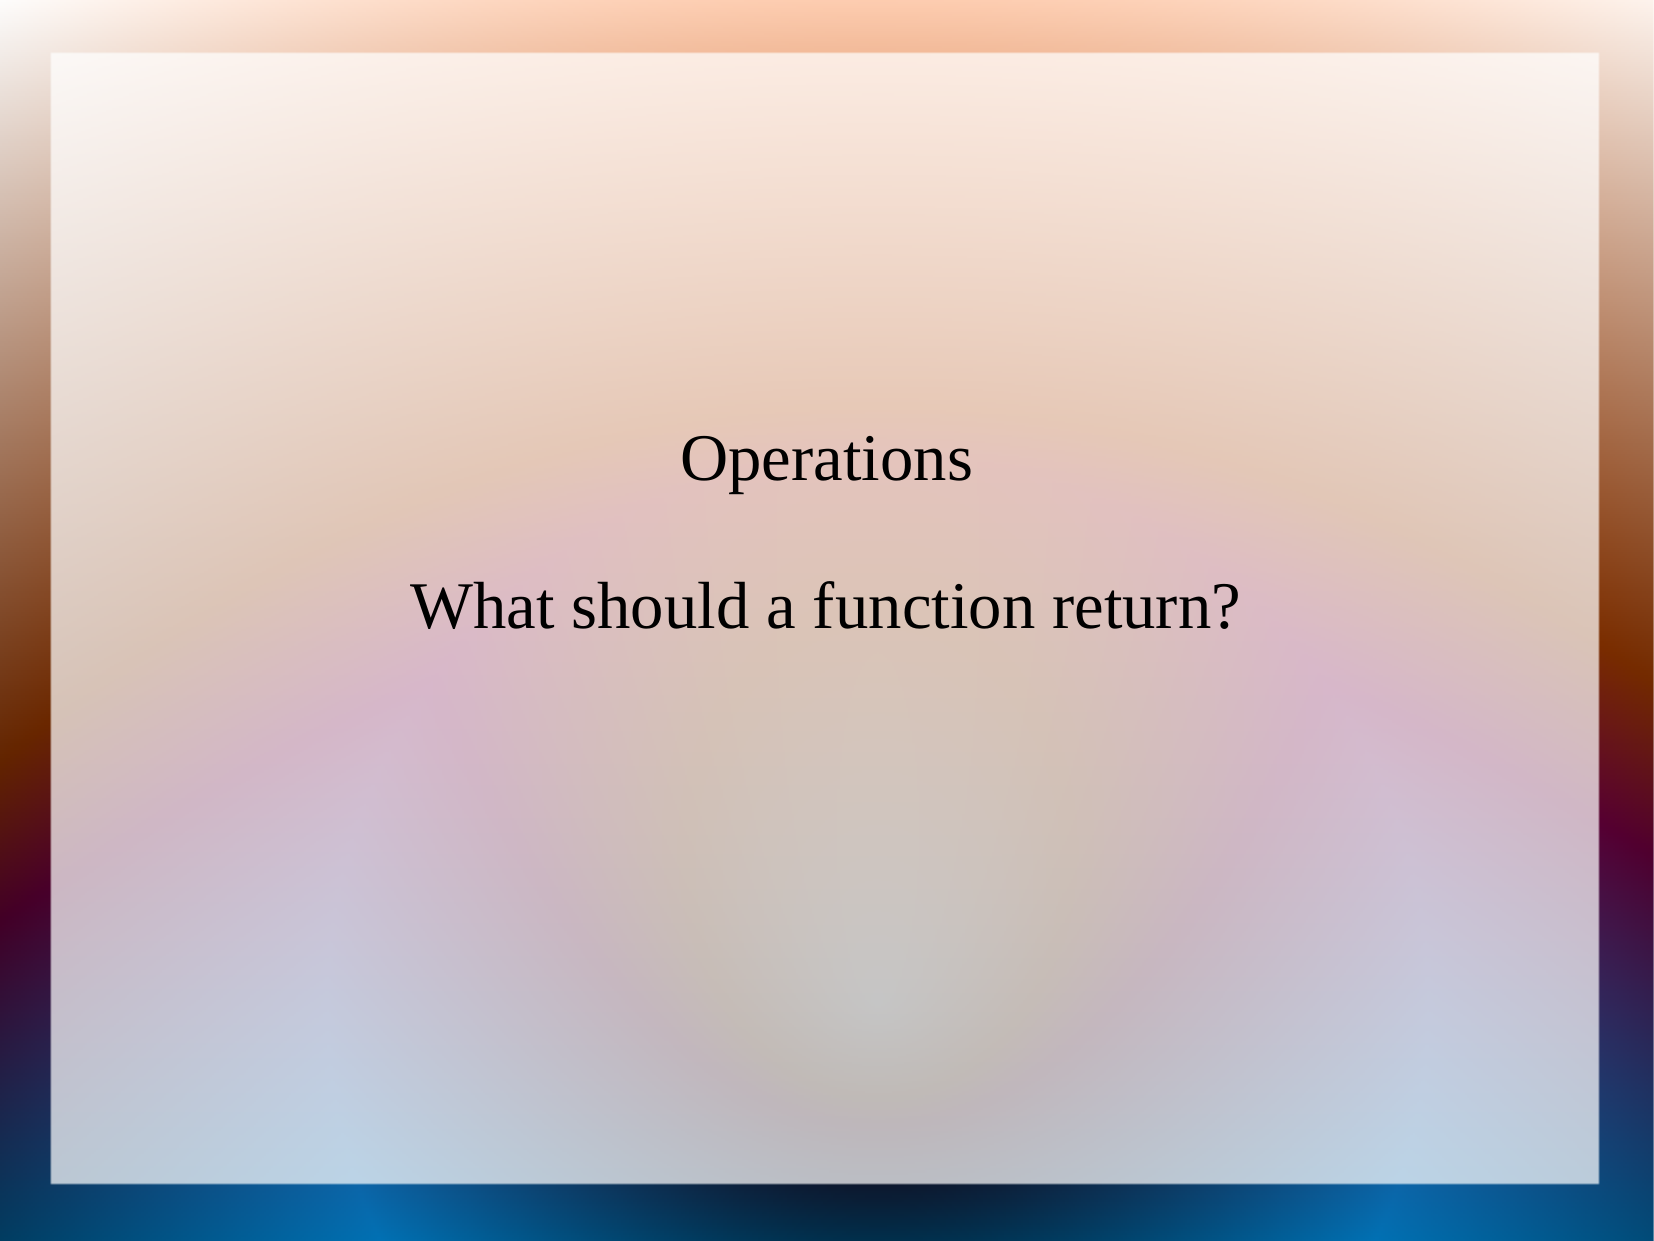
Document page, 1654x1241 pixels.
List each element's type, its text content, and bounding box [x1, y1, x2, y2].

picture [0, 0, 1654, 1241]
subtitle Operations What should a function return? [82, 55, 1571, 1010]
